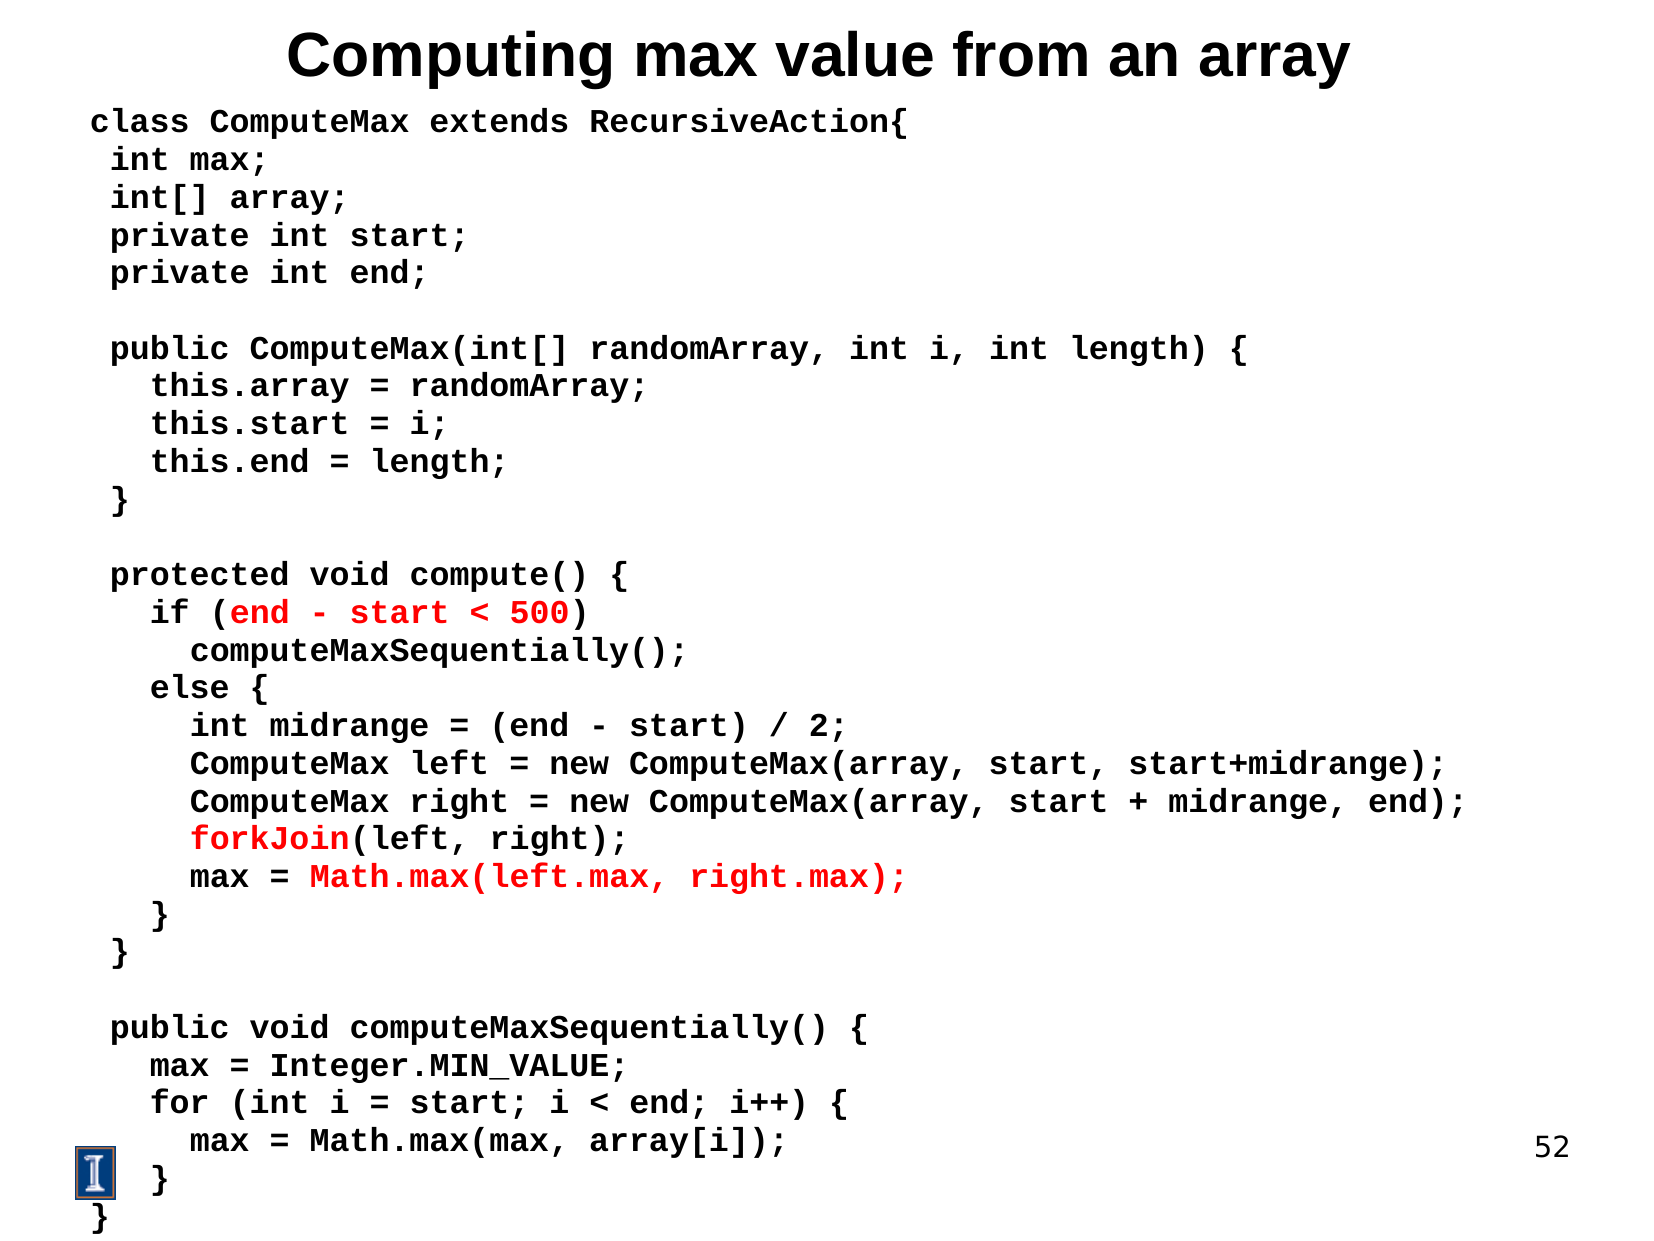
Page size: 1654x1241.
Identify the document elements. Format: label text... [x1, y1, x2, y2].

text_box class ComputeMax extends RecursiveAction{ int max; int[] array; private int start; private int end; public ComputeMax(int[] randomArray, int i, int length) { this.array = randomArray; this.start = i; this.end = length; } protected void compute() { if (end - start < 500) computeMaxSequentially(); else { int midrange = (end - start) / 2; ComputeMax left = new ComputeMax(array, start, start+midrange); ComputeMax right = new ComputeMax(array, start + midrange, end); forkJoin(left, right); max = Math.max(left.max, right.max); } } public void computeMaxSequentially() { max = Integer.MIN_VALUE; for (int i = start; i < end; i++) { max = Math.max(max, array[i]); } } [75, 97, 1576, 1238]
title Computing max value from an array [75, 0, 1564, 97]
